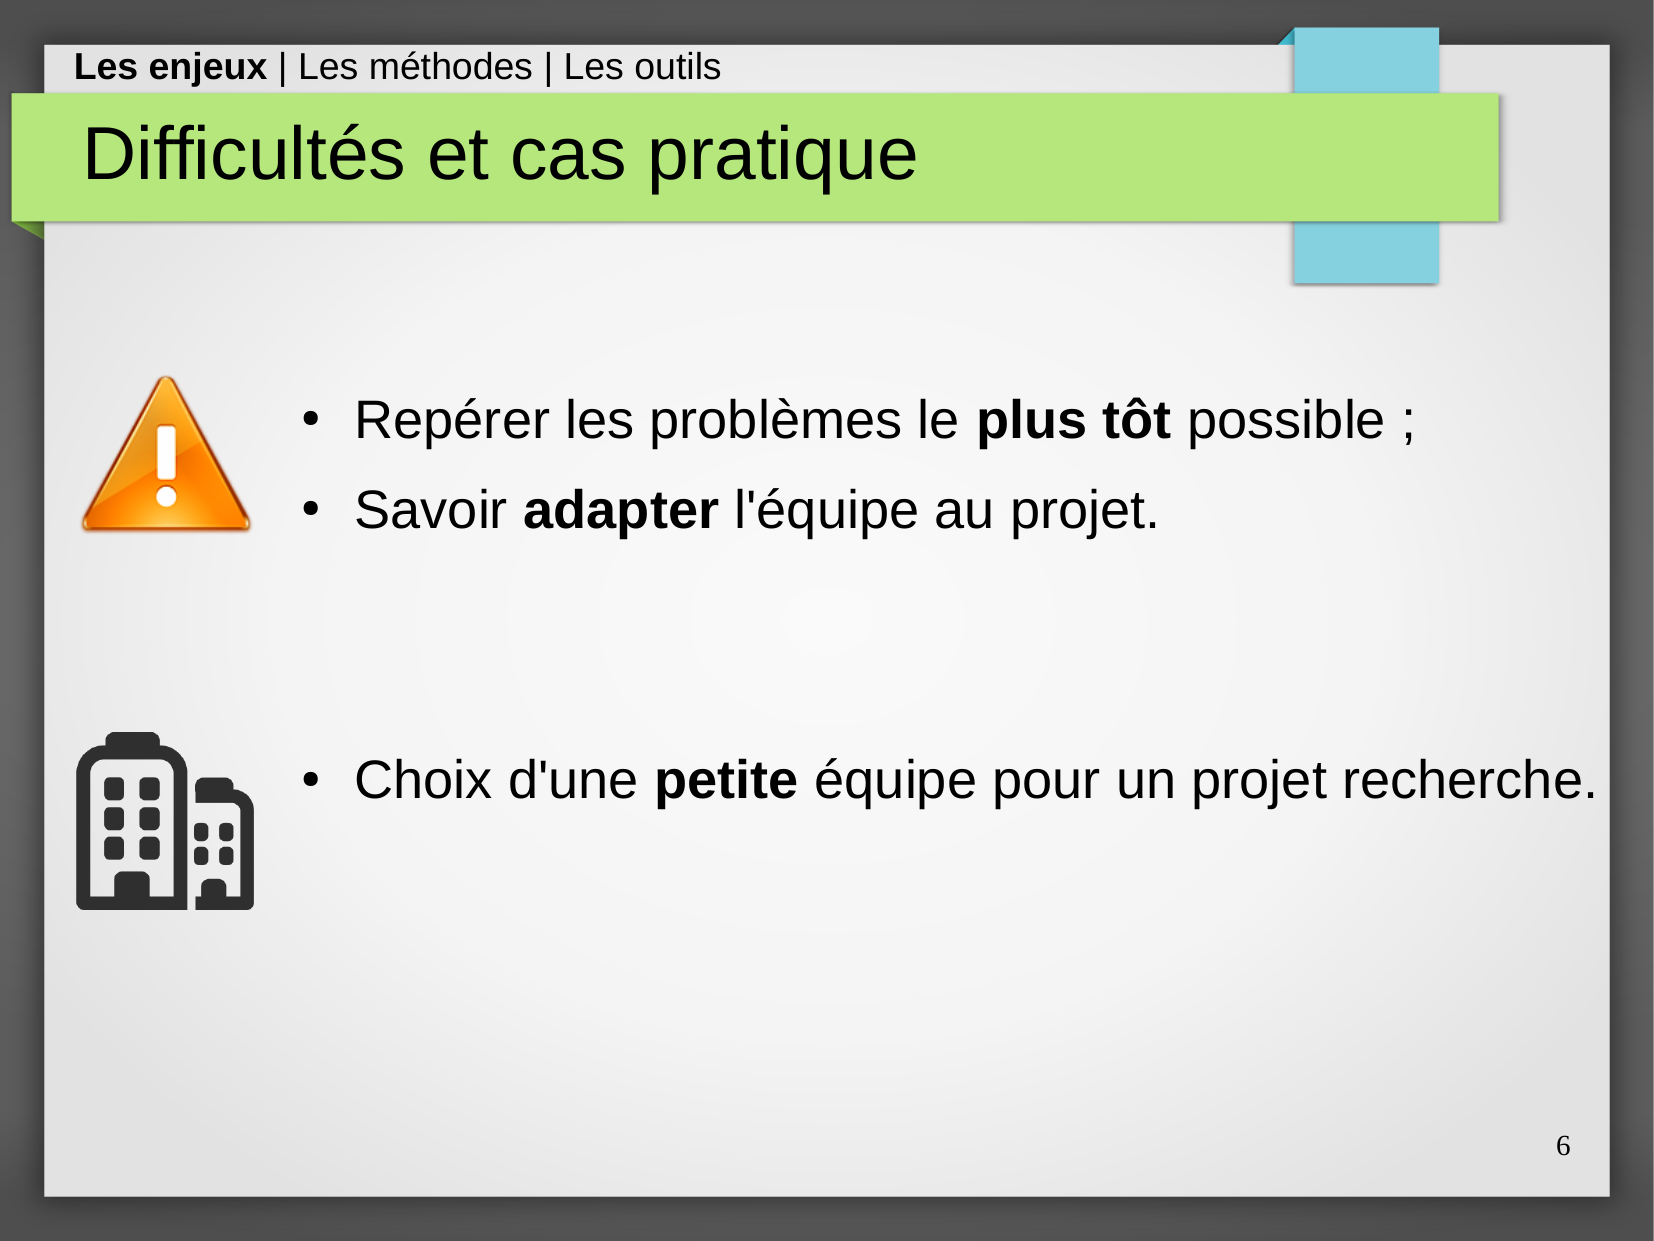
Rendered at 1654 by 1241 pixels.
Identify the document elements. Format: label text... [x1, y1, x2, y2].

text_box Les enjeux | Les méthodes | Les outils [59, 37, 815, 95]
title Difficultés et cas pratique [82, 94, 1264, 213]
picture [0, 0, 1654, 1241]
list Repérer les problèmes le plus tôt possible ; Savoir adapter l'équipe au projet. Choix d'une petite équipe pour un projet recherche. [283, 389, 1654, 1015]
